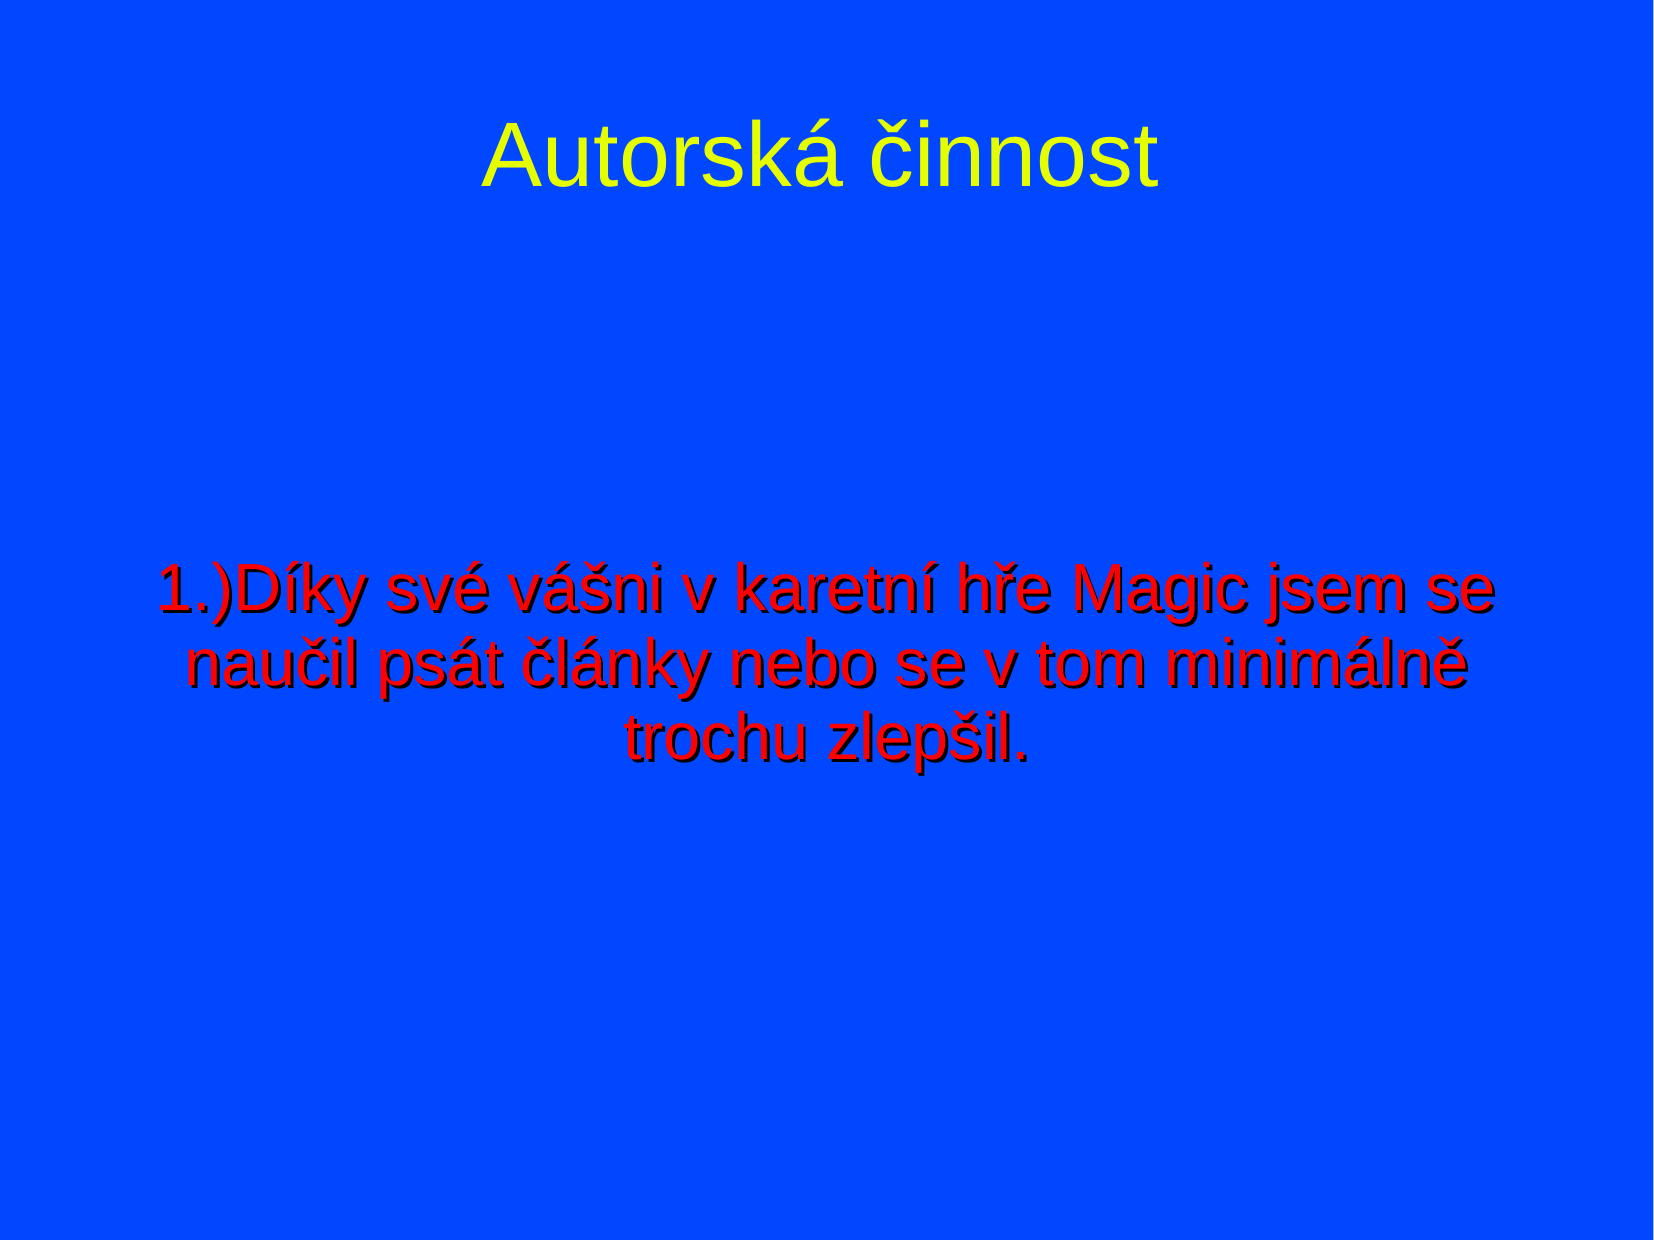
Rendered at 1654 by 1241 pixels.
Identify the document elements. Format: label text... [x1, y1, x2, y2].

subtitle 1.)Díky své vášni v karetní hře Magic jsem se naučil psát články nebo se v tom minimálně trochu zlepšil. [82, 297, 1571, 1102]
title Autorská činnost [76, 59, 1565, 252]
